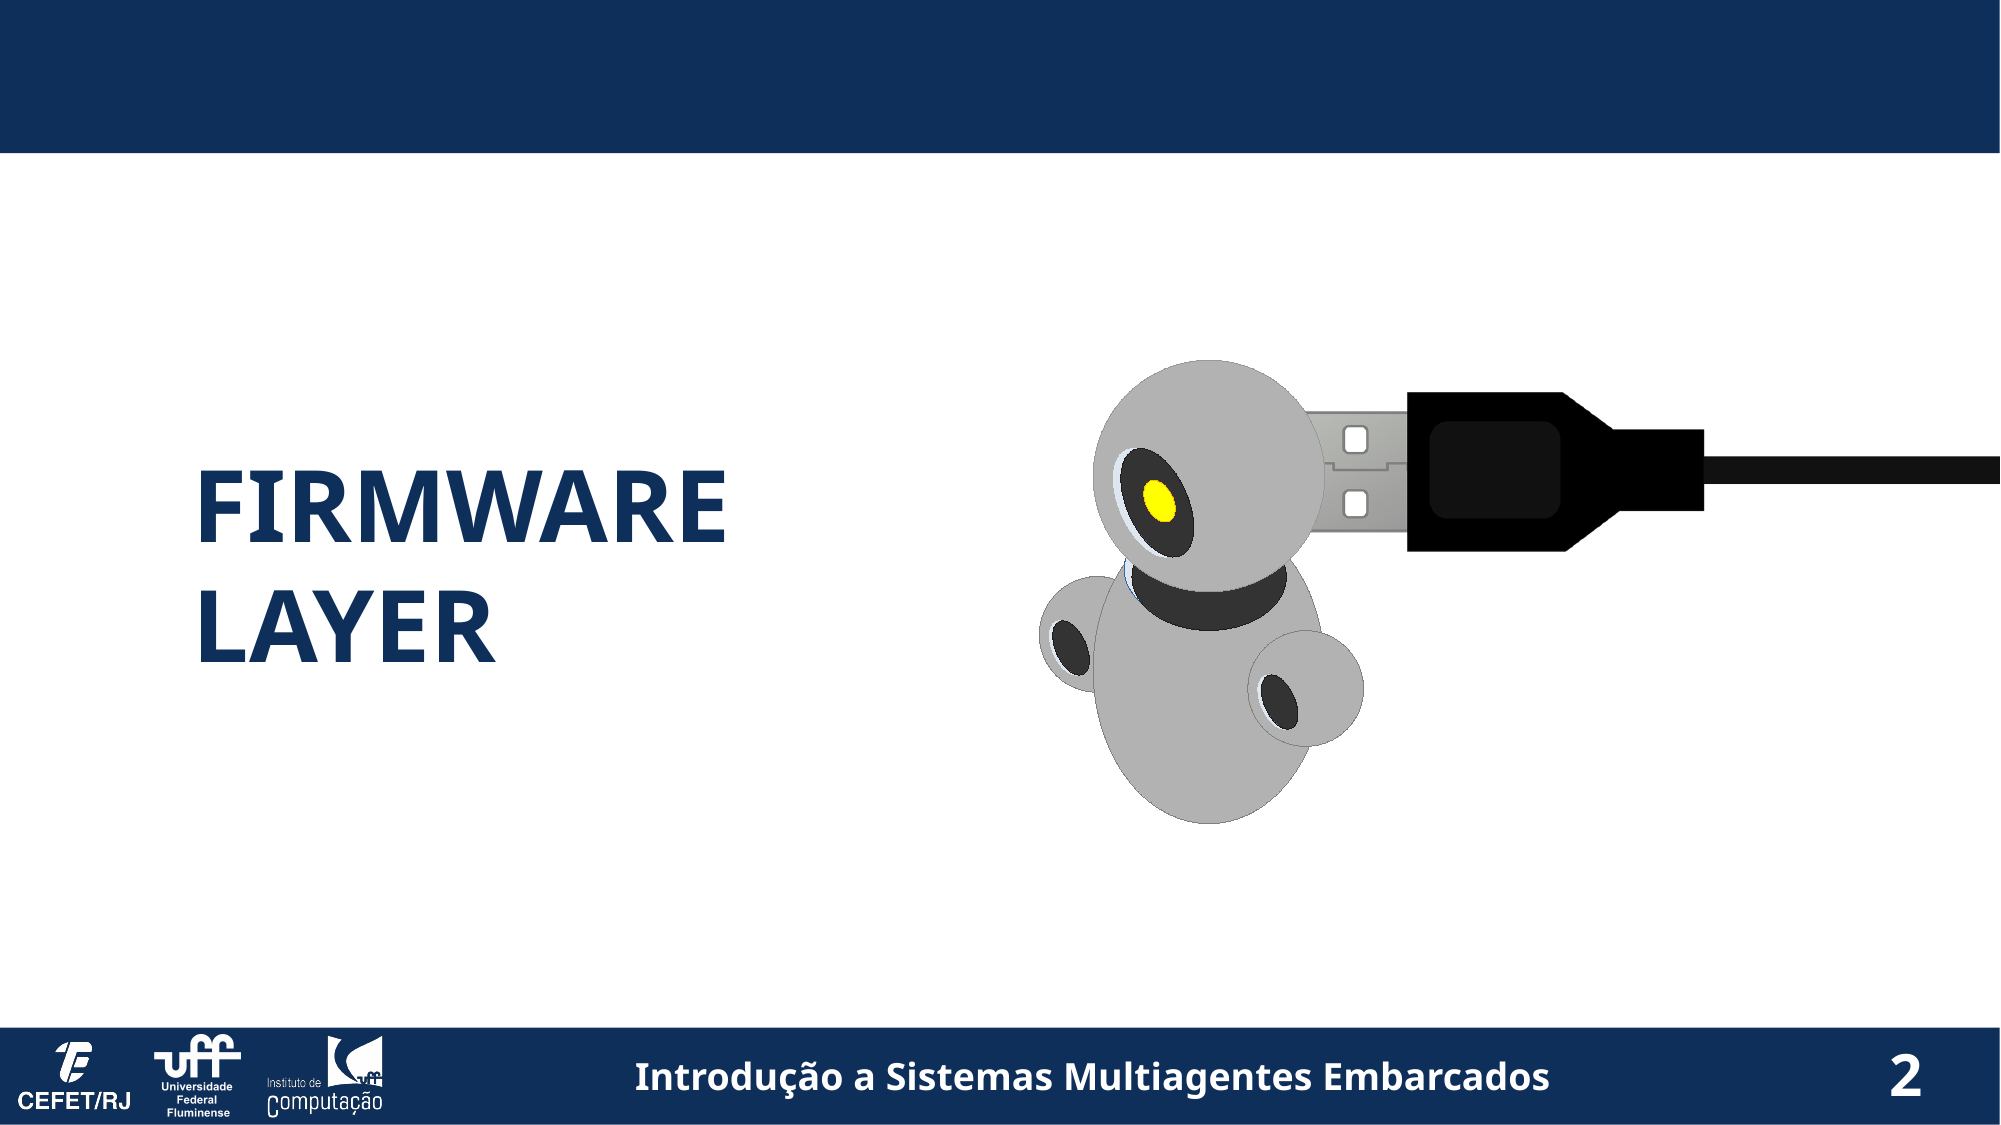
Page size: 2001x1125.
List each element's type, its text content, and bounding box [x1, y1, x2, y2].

picture [1295, 295, 2000, 648]
text_box [1039, 360, 1364, 824]
picture [18, 1021, 130, 1125]
picture [153, 1033, 242, 1122]
picture [265, 1033, 384, 1118]
text_box FIRMWARE LAYER [177, 435, 857, 691]
